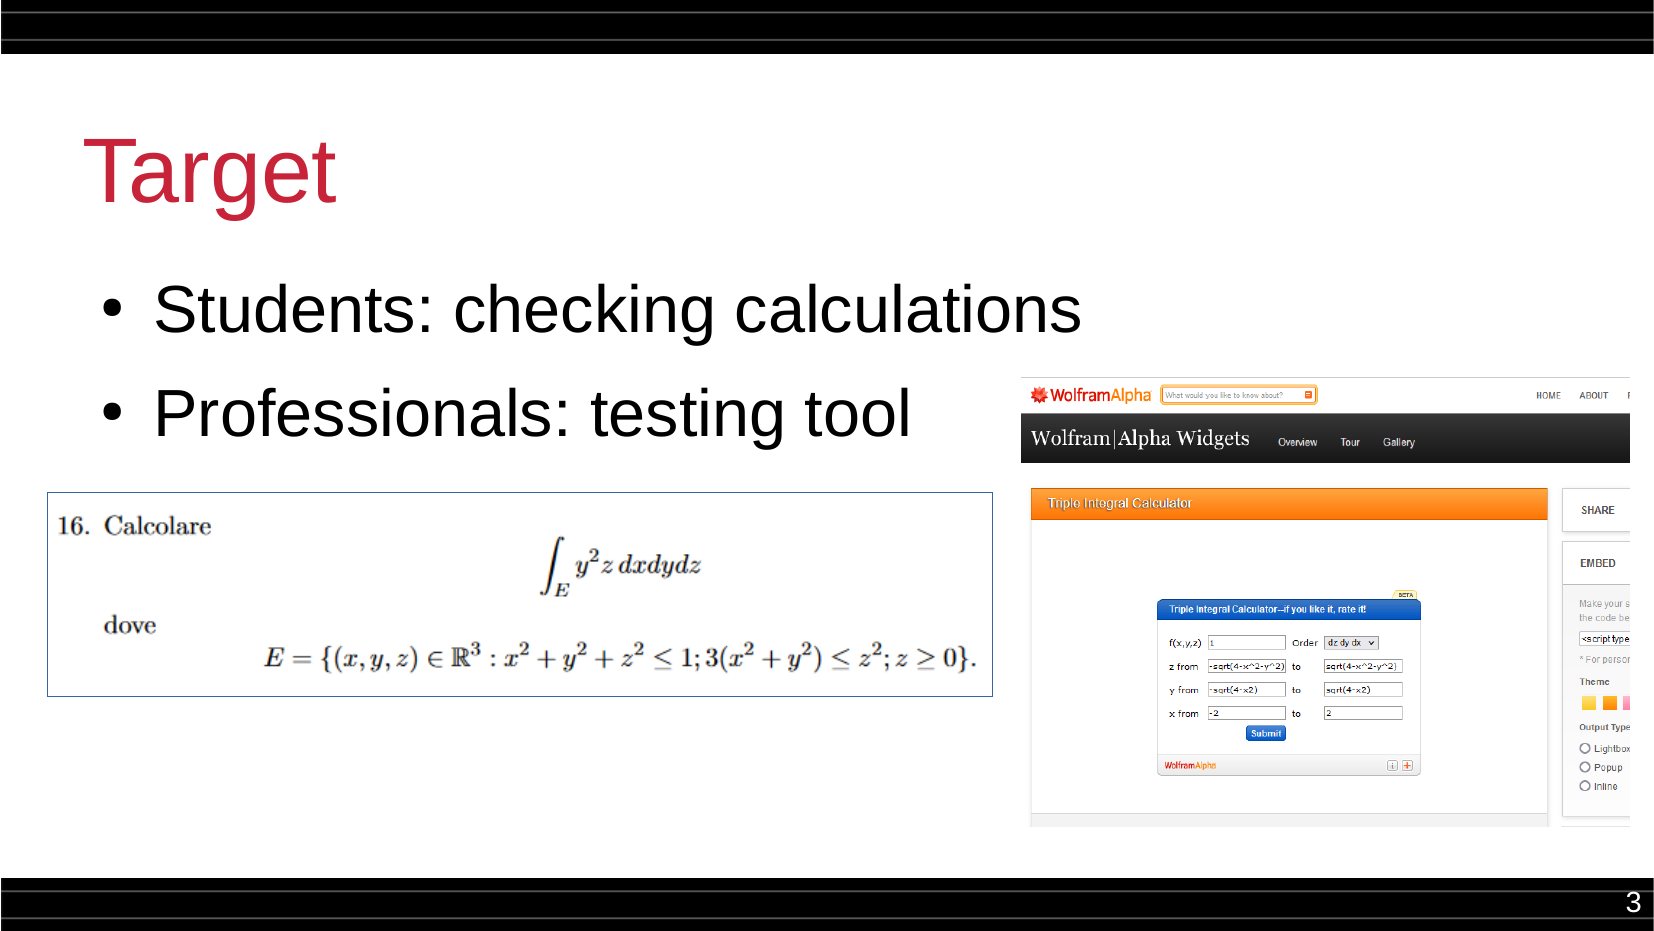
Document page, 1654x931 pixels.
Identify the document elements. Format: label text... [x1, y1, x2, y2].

title Target [82, 92, 1571, 249]
picture [47, 492, 993, 697]
list Students: checking calculations Professionals: testing tool [82, 271, 1571, 851]
picture [1, 878, 1654, 931]
picture [1021, 377, 1630, 827]
picture [1, 0, 1654, 54]
